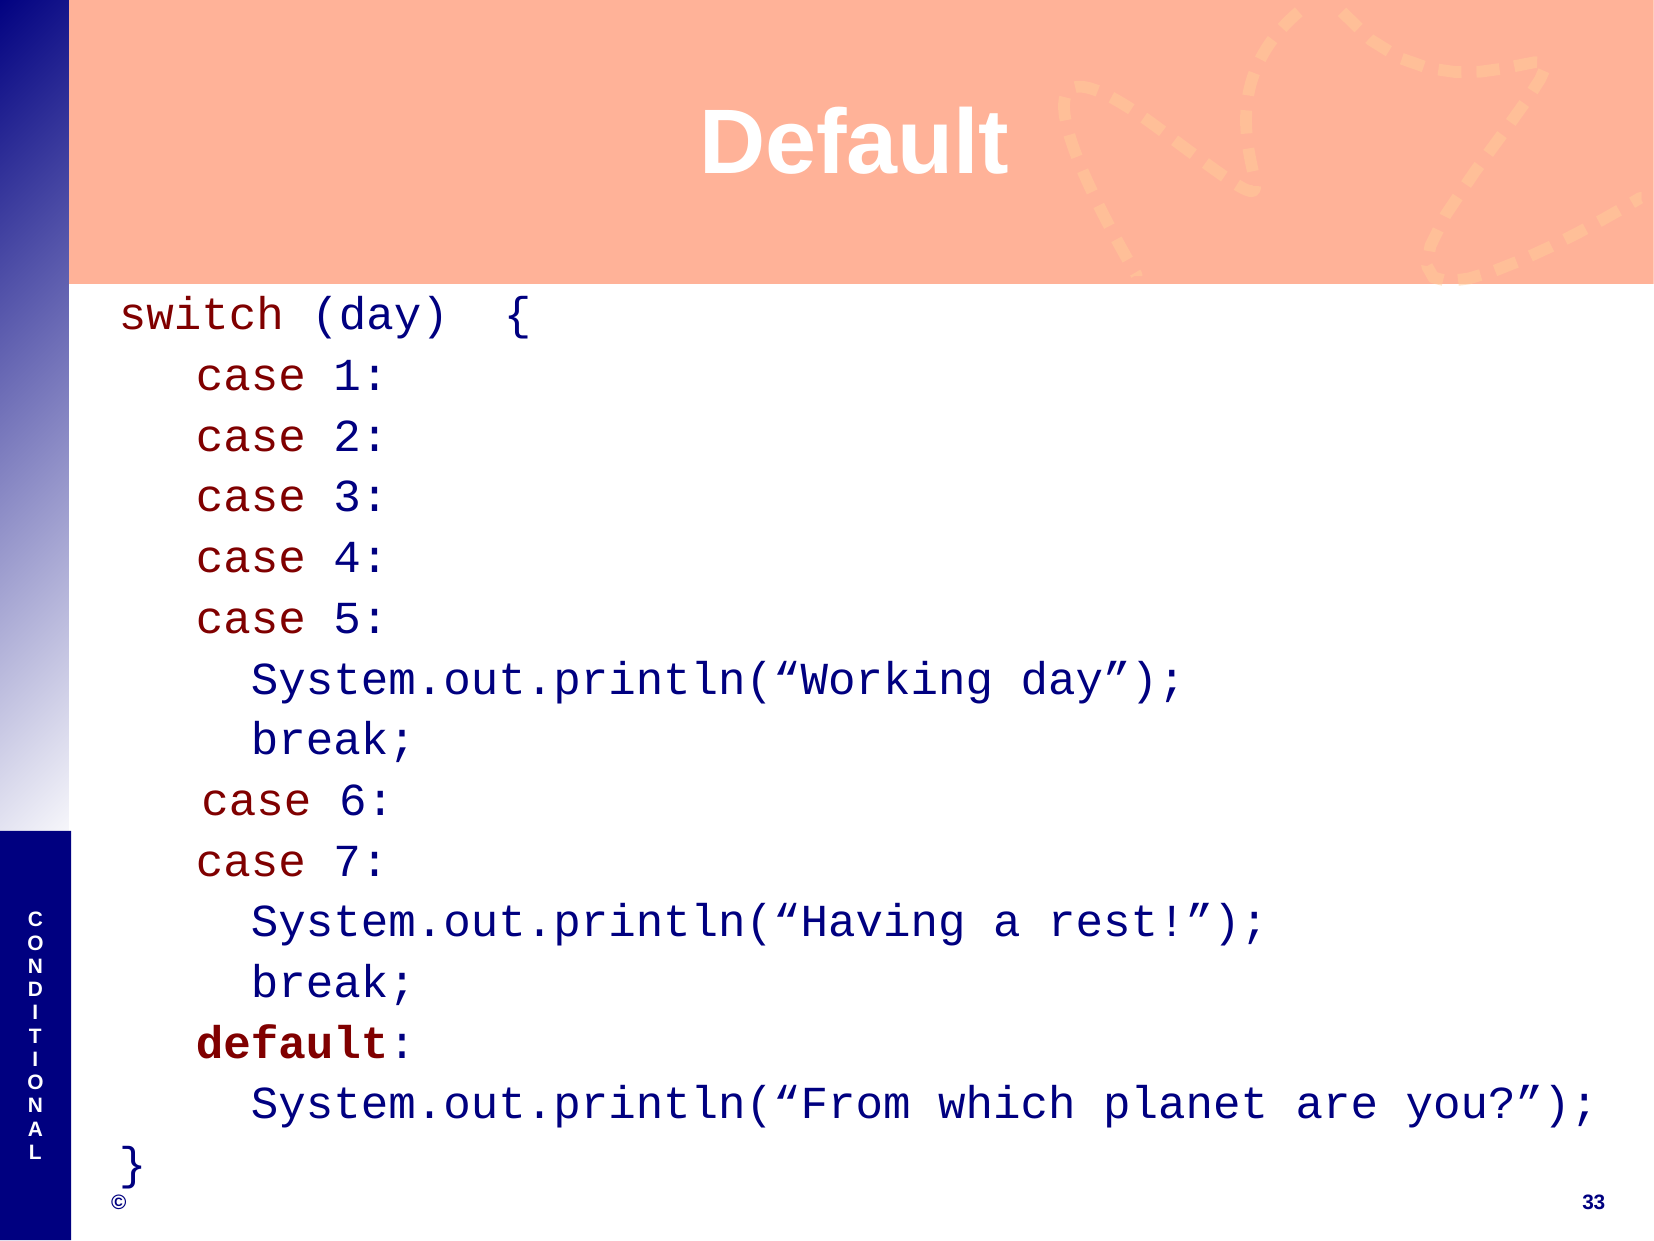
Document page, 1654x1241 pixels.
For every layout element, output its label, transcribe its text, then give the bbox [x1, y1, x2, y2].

list switch (day) { case 1: case 2: case 3: case 4: case 5: System.out.println(“Working day”); break; case 6: case 7: System.out.println(“Having a rest!”); break; default: System.out.println(“From which planet are you?”); } [101, 291, 1638, 1194]
title Default [92, 37, 1617, 246]
text_box C O N D I T I O N A L [0, 830, 71, 1241]
